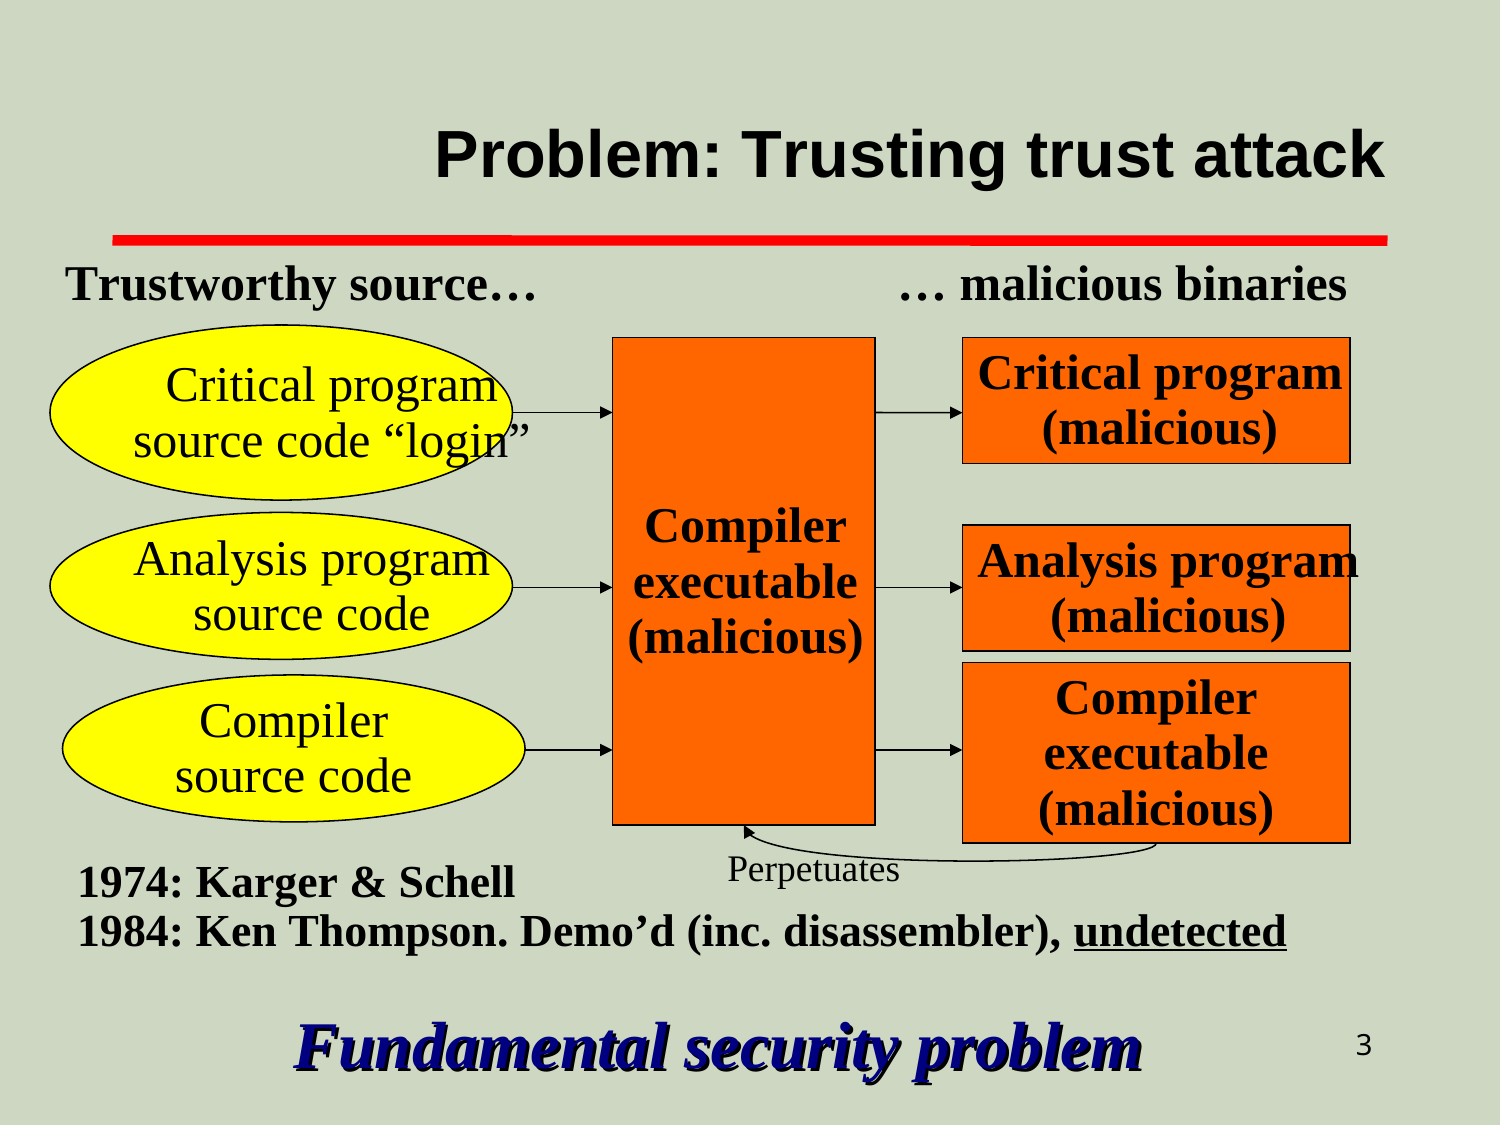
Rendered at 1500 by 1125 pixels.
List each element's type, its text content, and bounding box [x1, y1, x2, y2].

title Problem: Trusting trust attack [124, 85, 1387, 223]
text_box … malicious binaries [837, 249, 1363, 320]
text_box Analysis program (malicious) [962, 525, 1351, 652]
text_box Compiler executable (malicious) [962, 662, 1351, 844]
text_box 1974: Karger & Schell 1984: Ken Thompson. Demo’d (inc. disassembler), undetected Fundamental security problem [62, 849, 1375, 1090]
text_box Compiler source code [62, 674, 526, 822]
text_box Perpetuates [712, 842, 1013, 898]
text_box Critical program (malicious) [962, 337, 1351, 464]
text_box Compiler executable (malicious) [612, 337, 875, 825]
text_box Analysis program source code [49, 512, 513, 660]
text_box Critical program source code “login” [49, 324, 513, 501]
text_box Trustworthy source… [50, 249, 626, 320]
